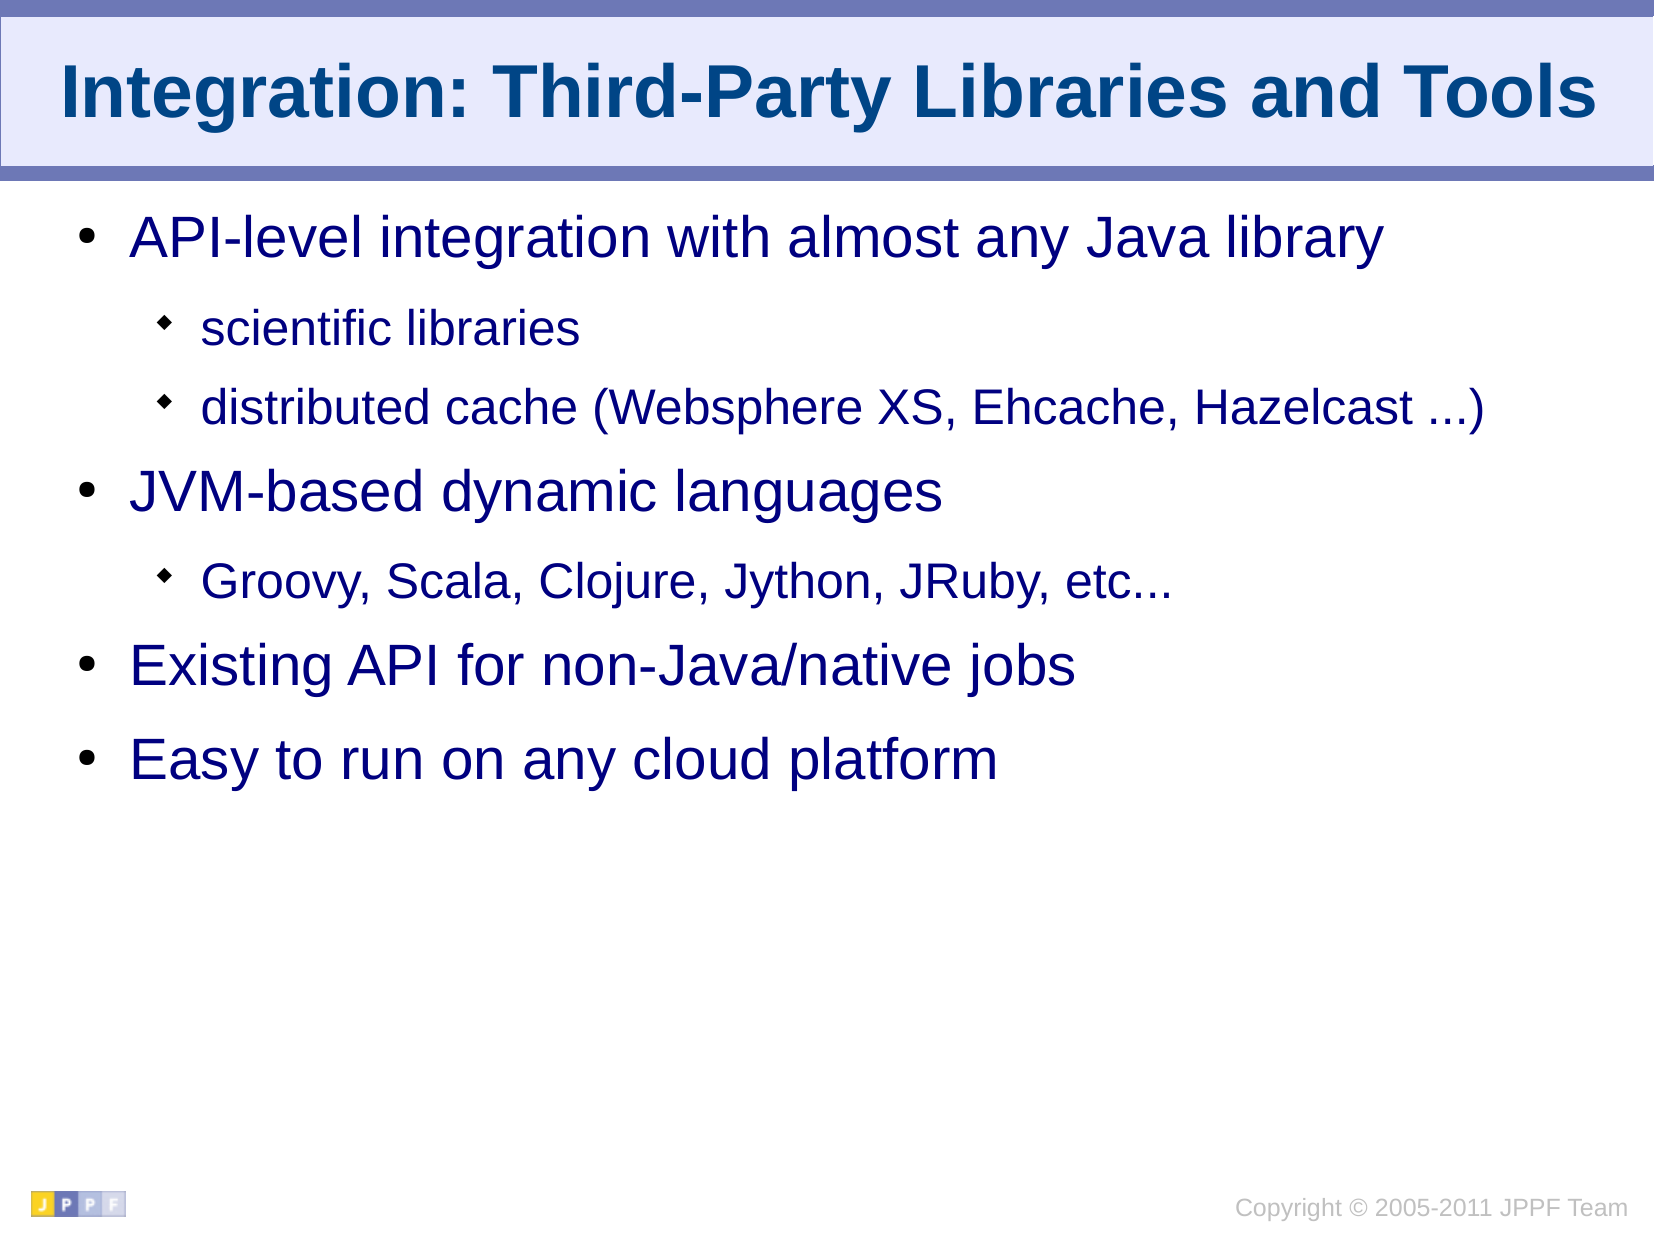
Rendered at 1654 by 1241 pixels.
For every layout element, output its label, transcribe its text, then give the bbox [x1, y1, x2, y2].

list API-level integration with almost any Java library scientific libraries distributed cache (Websphere XS, Ehcache, Hazelcast ...) JVM-based dynamic languages Groovy, Scala, Clojure, Jython, JRuby, etc... Existing API for non-Java/native jobs Easy to run on any cloud platform [58, 205, 1589, 1125]
title Integration: Third-Party Libraries and Tools [0, 16, 1653, 167]
picture [0, 181, 1654, 1241]
